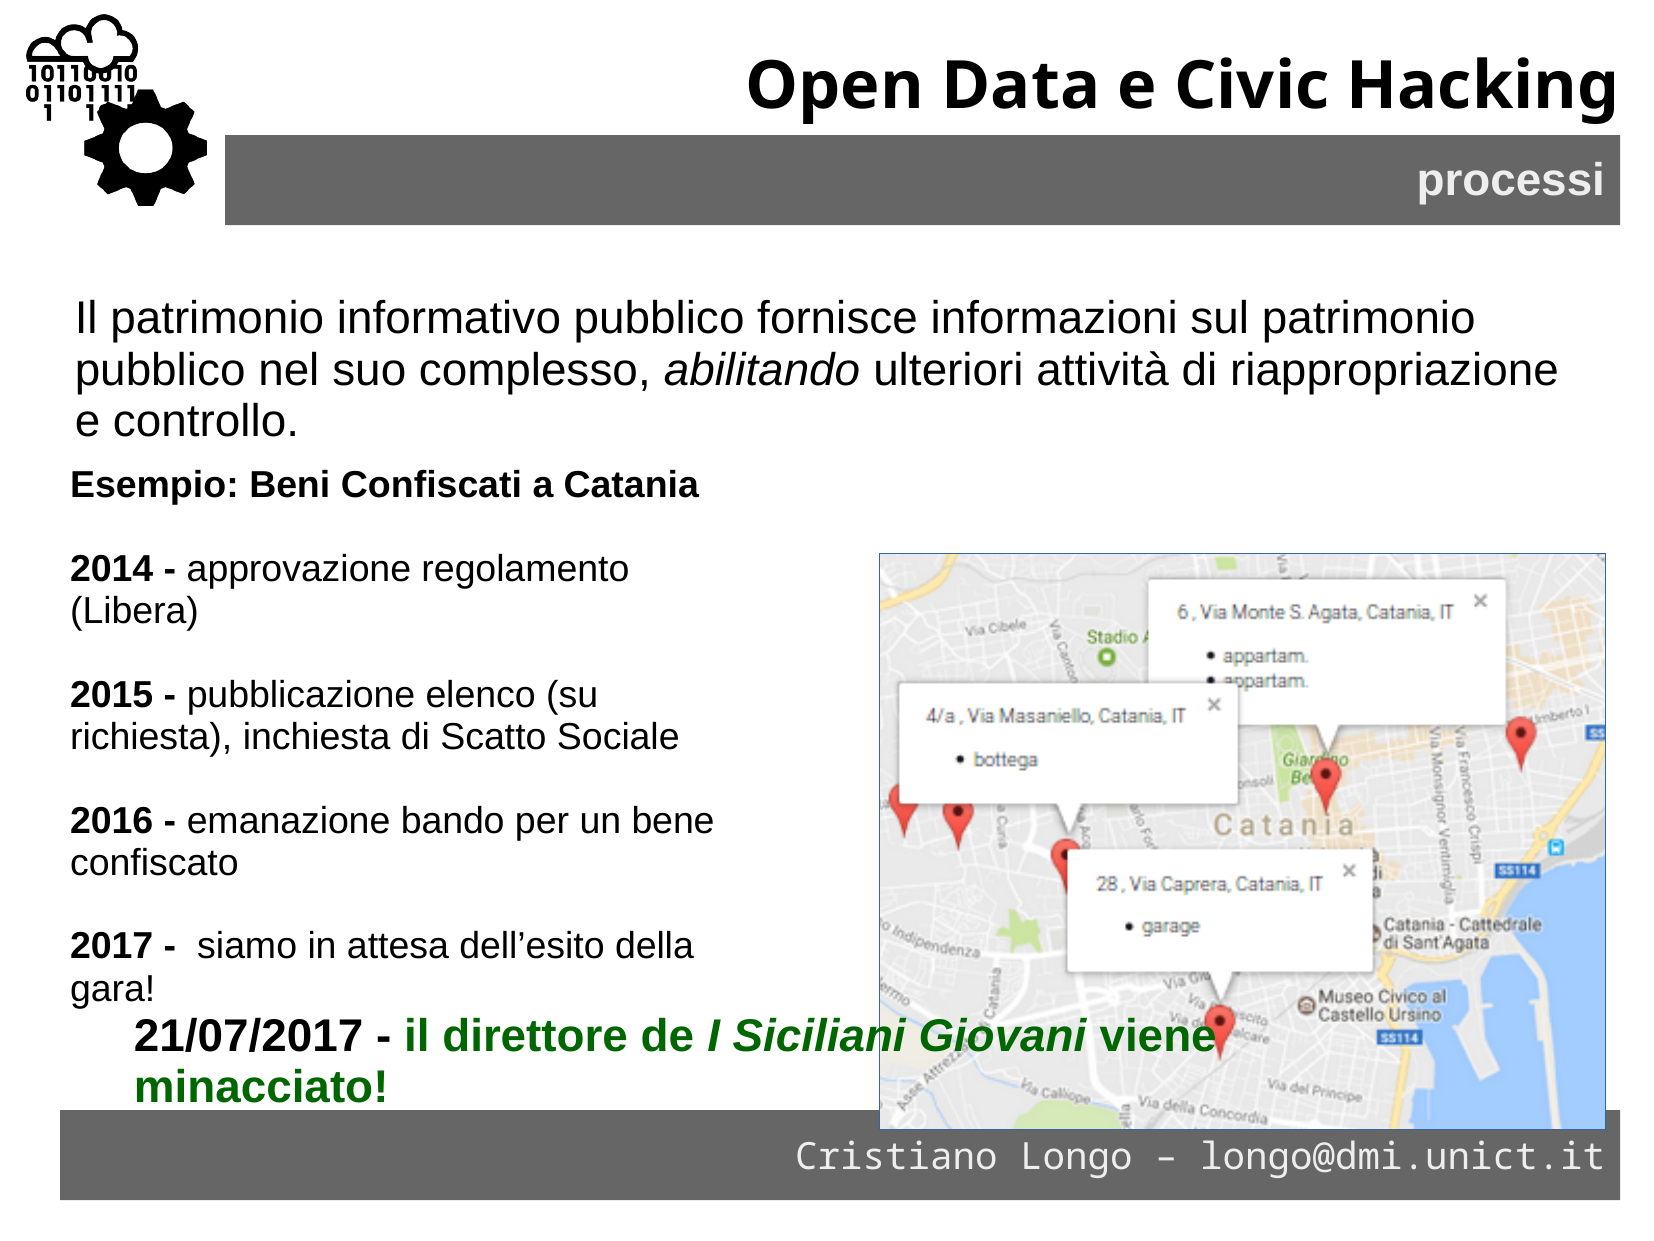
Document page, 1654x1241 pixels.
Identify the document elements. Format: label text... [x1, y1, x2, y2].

text_box Open Data e Civic Hacking [285, 30, 1636, 129]
picture [879, 553, 1606, 1130]
text_box 21/07/2017 - il direttore de I Siciliani Giovani viene minacciato! [119, 1002, 1299, 1120]
text_box processi [225, 135, 1621, 226]
text_box Il patrimonio informativo pubblico fornisce informazioni sul patrimonio pubblico nel suo complesso, abilitando ulteriori attività di riappropriazione e controllo. [60, 285, 1608, 454]
text_box Cristiano Longo – longo@dmi.unict.it [60, 1110, 1621, 1201]
picture [26, 14, 207, 206]
text_box Esempio: Beni Confiscati a Catania 2014 - approvazione regolamento (Libera) 2015 - pubblicazione elenco (su richiesta), inchiesta di Scatto Sociale 2016 - emanazione bando per un bene confiscato 2017 - siamo in attesa dell’esito della gara! [55, 455, 753, 1059]
